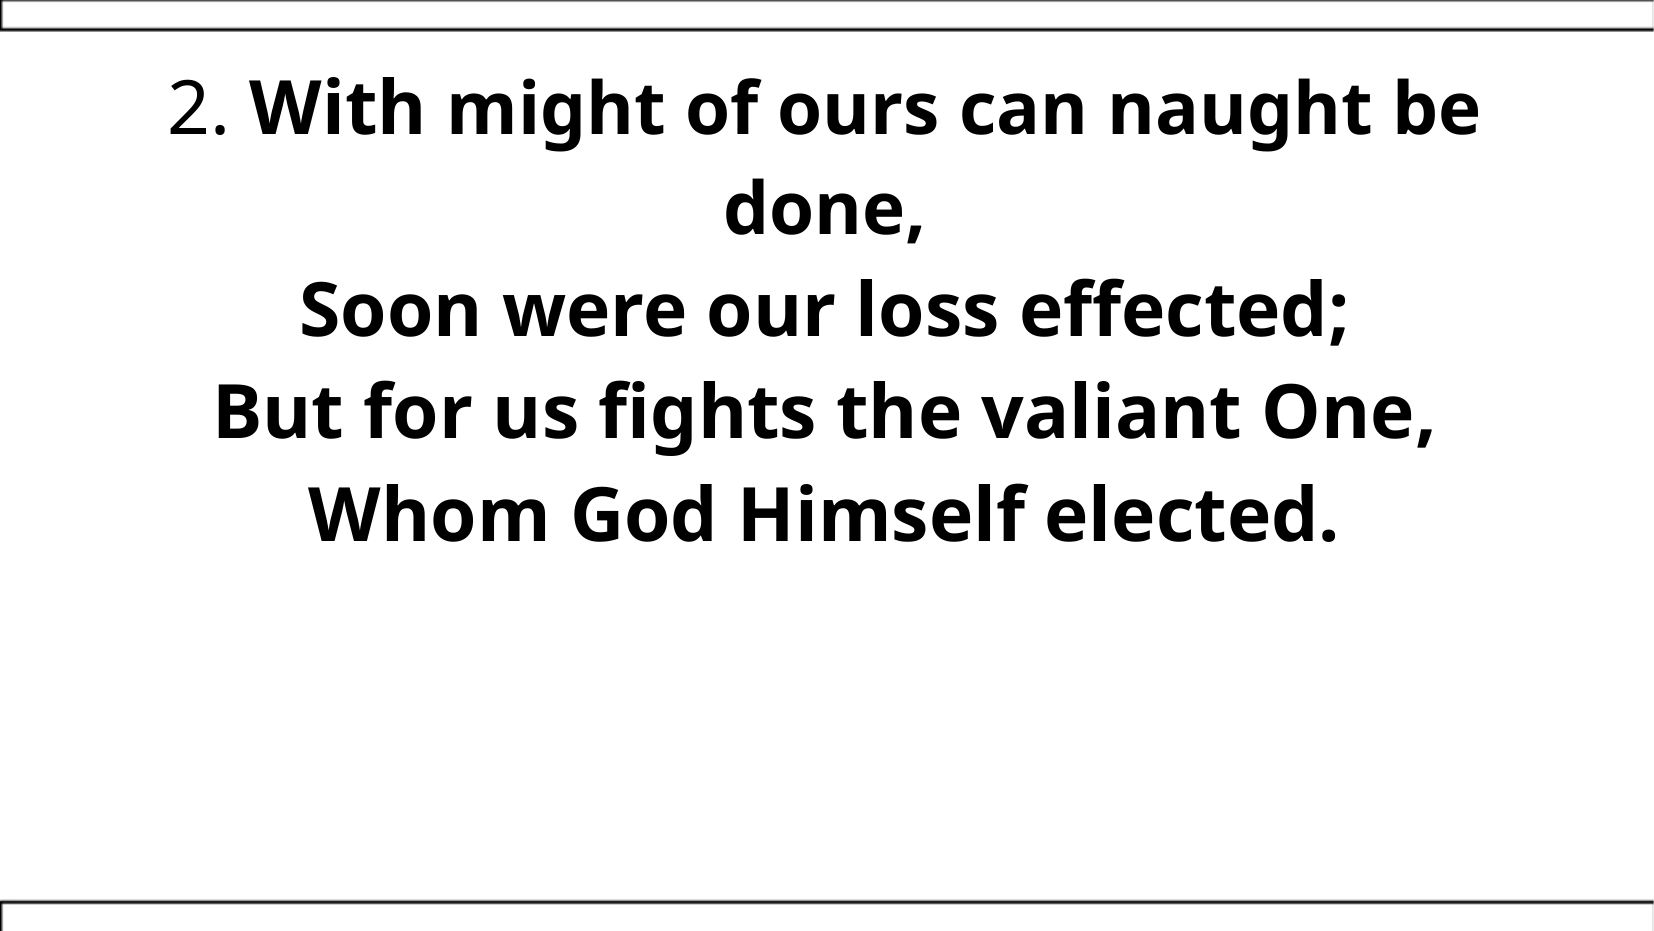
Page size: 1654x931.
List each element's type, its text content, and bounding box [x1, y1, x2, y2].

picture [0, 0, 1654, 931]
text_box 2. With might of ours can naught be done, Soon were our loss effected; But for us fights the valiant One, Whom God Himself elected. [75, 46, 1576, 461]
